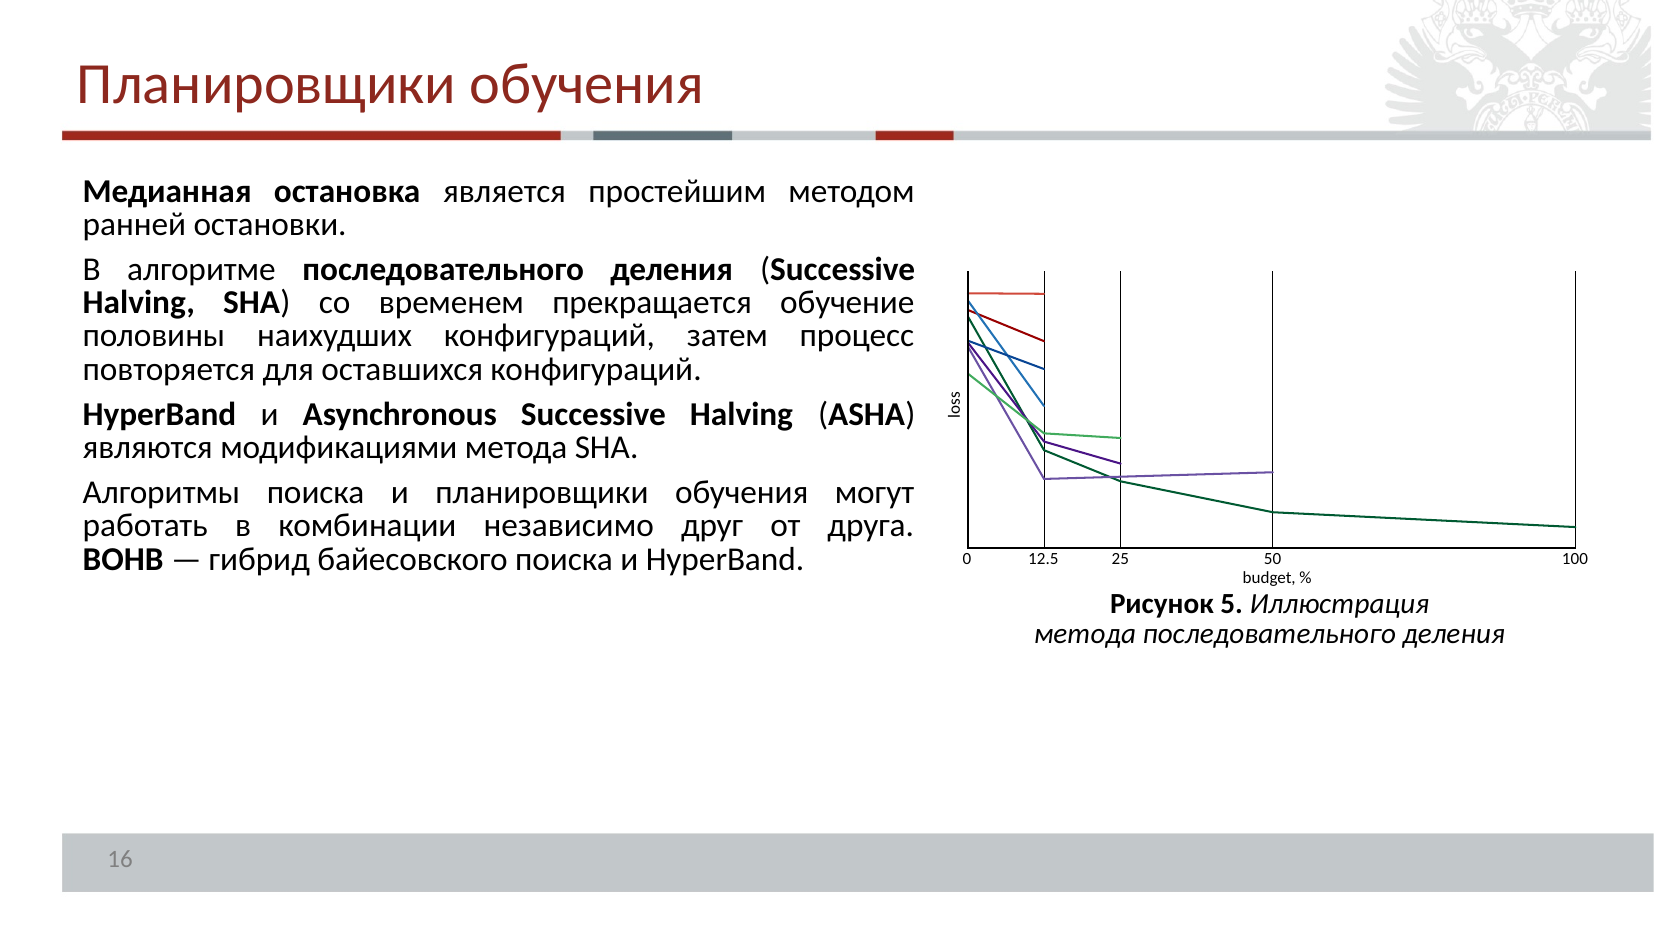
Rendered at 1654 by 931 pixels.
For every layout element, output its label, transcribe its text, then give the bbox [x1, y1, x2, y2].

text_box Рисунок 5. Иллюстрация метода последовательного деления [944, 592, 1595, 651]
picture [0, 0, 1654, 931]
title Планировщики обучения [76, 48, 1565, 130]
list Медианная остановка является простейшим методом ранней остановки. В алгоритме последовательного деления (Successive Halving, SHA) со временем прекращается обучение половины наихудших конфигураций, затем процесс повторяется для оставшихся конфигураций. HyperBand и Asynchronous Successive Halving (ASHA) являются модификациями метода SHA. Алгоритмы поиска и планировщики обучения могут работать в комбинации независимо друг от друга. BOHB — гибрид байесовского поиска и HyperBand. [82, 177, 916, 798]
